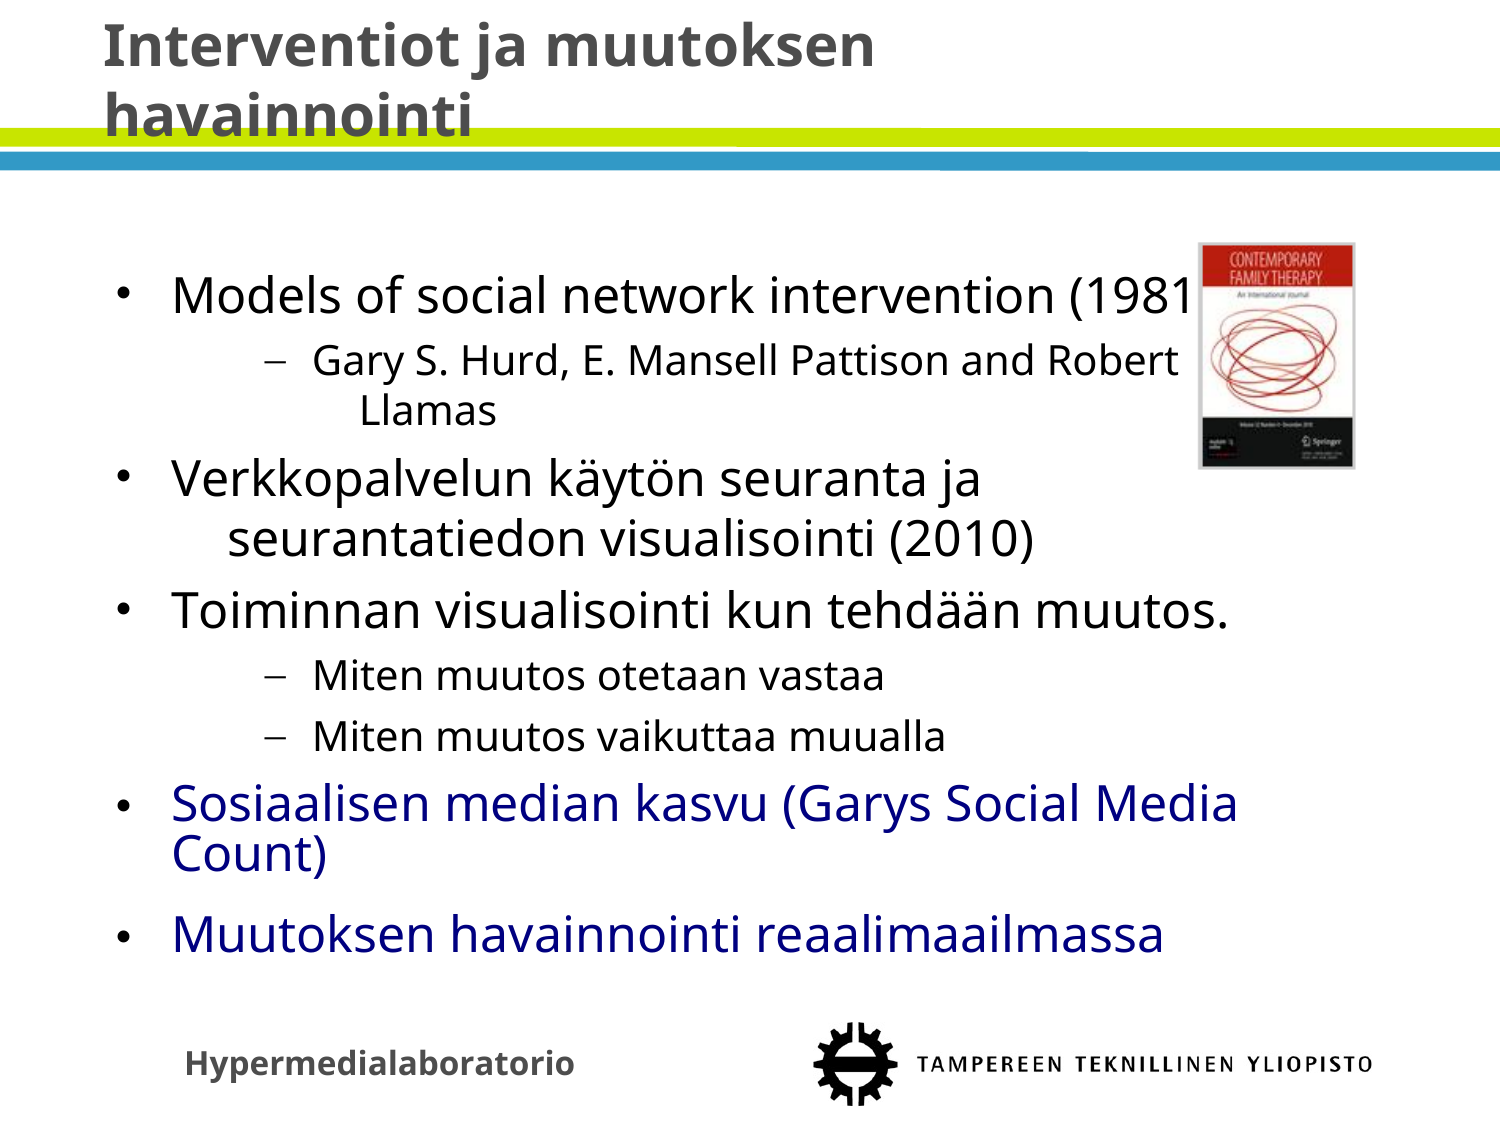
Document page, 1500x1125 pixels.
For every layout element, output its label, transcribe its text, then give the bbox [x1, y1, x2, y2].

picture [1192, 241, 1359, 473]
title Interventiot ja muutoksen havainnointi [88, 0, 1270, 156]
picture [813, 1022, 1377, 1106]
list Models of social network intervention (1981) Gary S. Hurd, E. Mansell Pattison and Robert Llamas Verkkopalvelun käytön seuranta ja seurantatiedon visualisointi (2010) Toiminnan visualisointi kun tehdään muutos. Miten muutos otetaan vastaa Miten muutos vaikuttaa muualla Sosiaalisen median kasvu (Garys Social Media Count) Muutoksen havainnointi reaalimaailmassa [100, 255, 1270, 1050]
